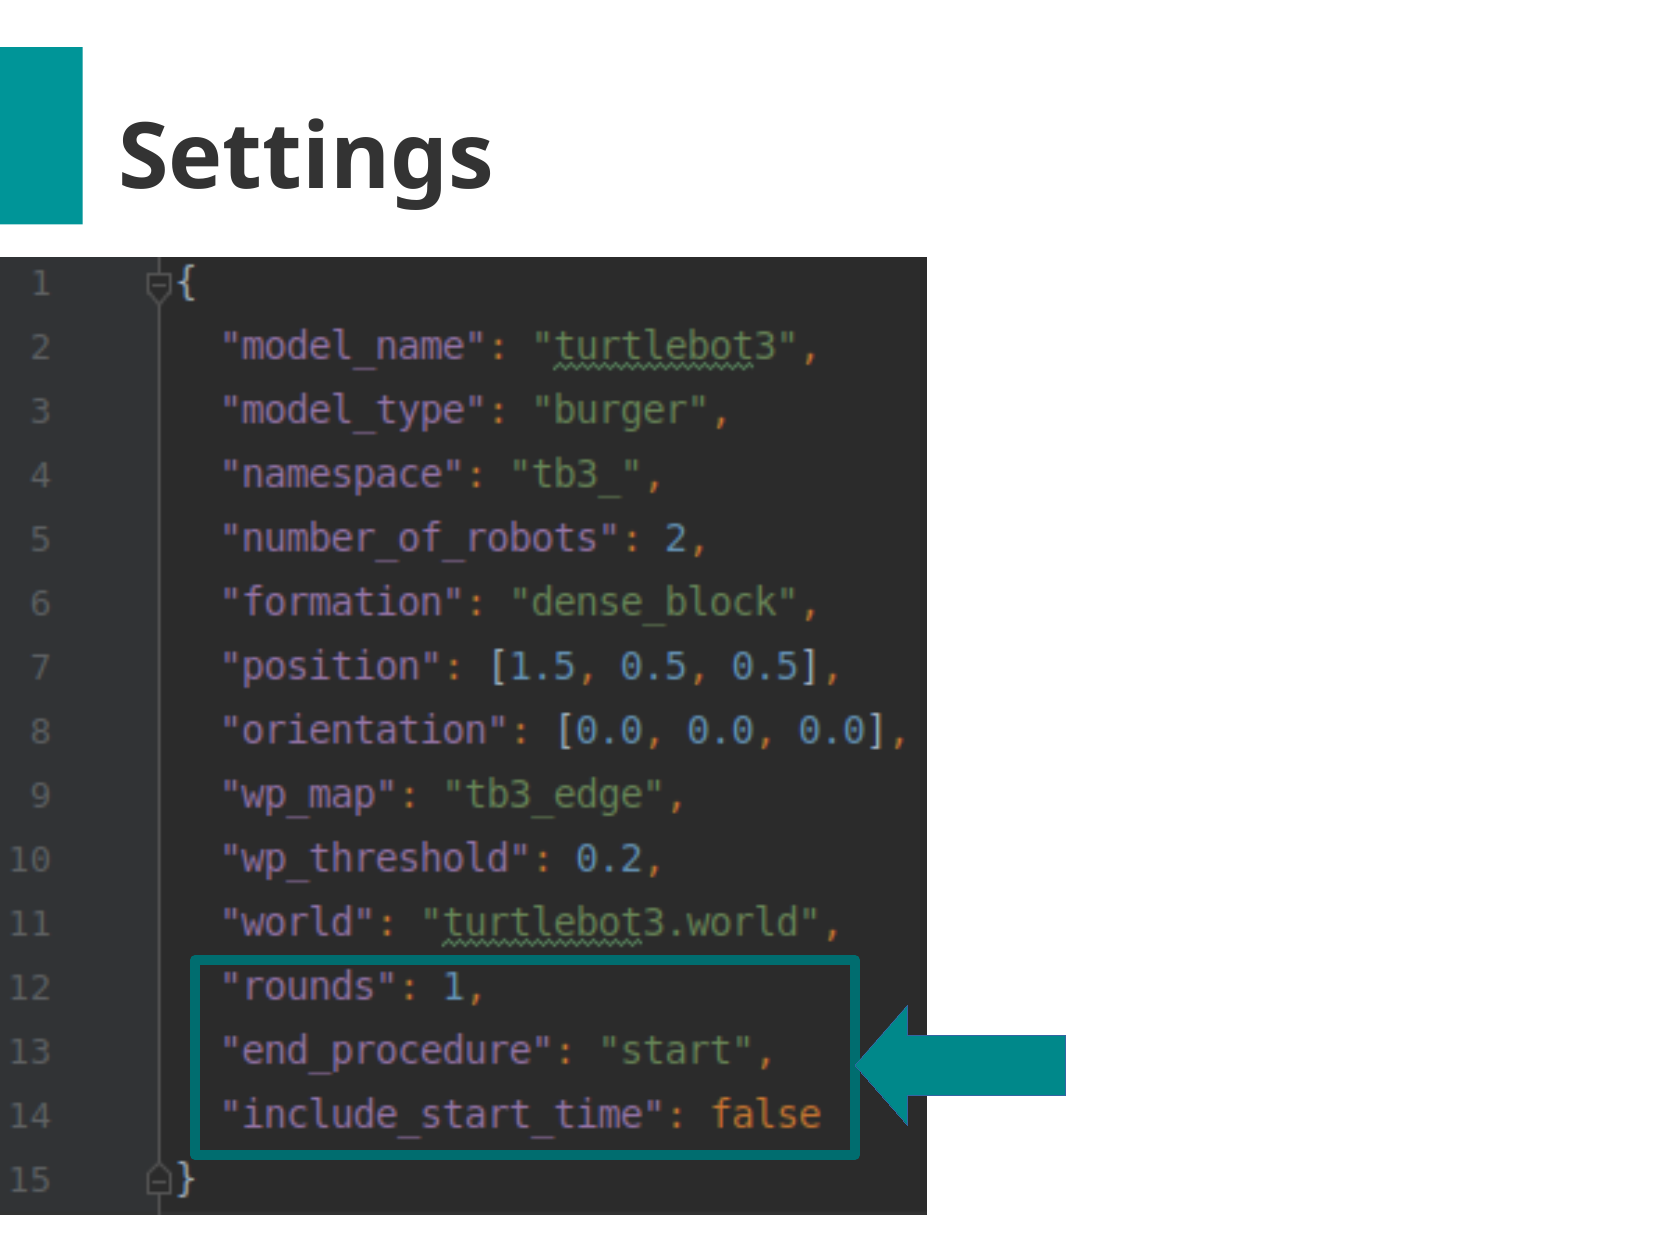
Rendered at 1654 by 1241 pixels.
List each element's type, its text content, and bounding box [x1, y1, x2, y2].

text_box [855, 1005, 1066, 1126]
picture [0, 257, 927, 1216]
title Settings [118, 49, 1571, 257]
picture [200, 965, 850, 1150]
